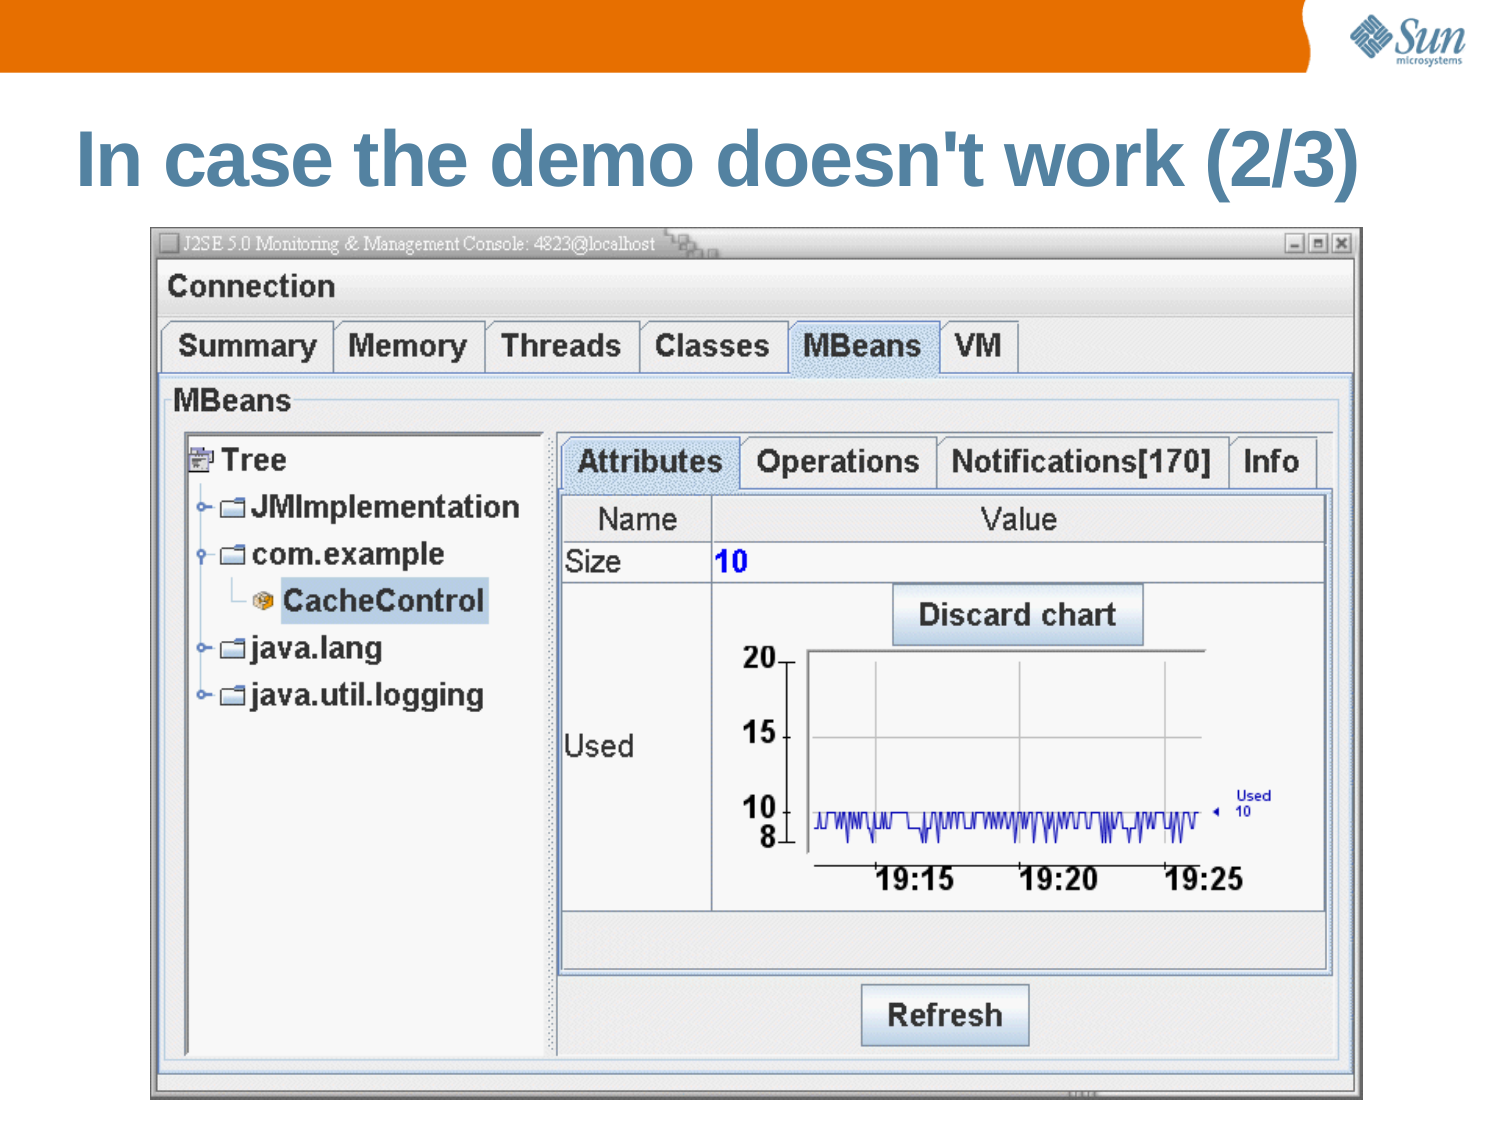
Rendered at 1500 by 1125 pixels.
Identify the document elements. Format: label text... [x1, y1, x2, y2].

picture [150, 227, 1363, 1100]
picture [0, 0, 1500, 75]
title In case the demo doesn't work (2/3) [75, 122, 1438, 228]
